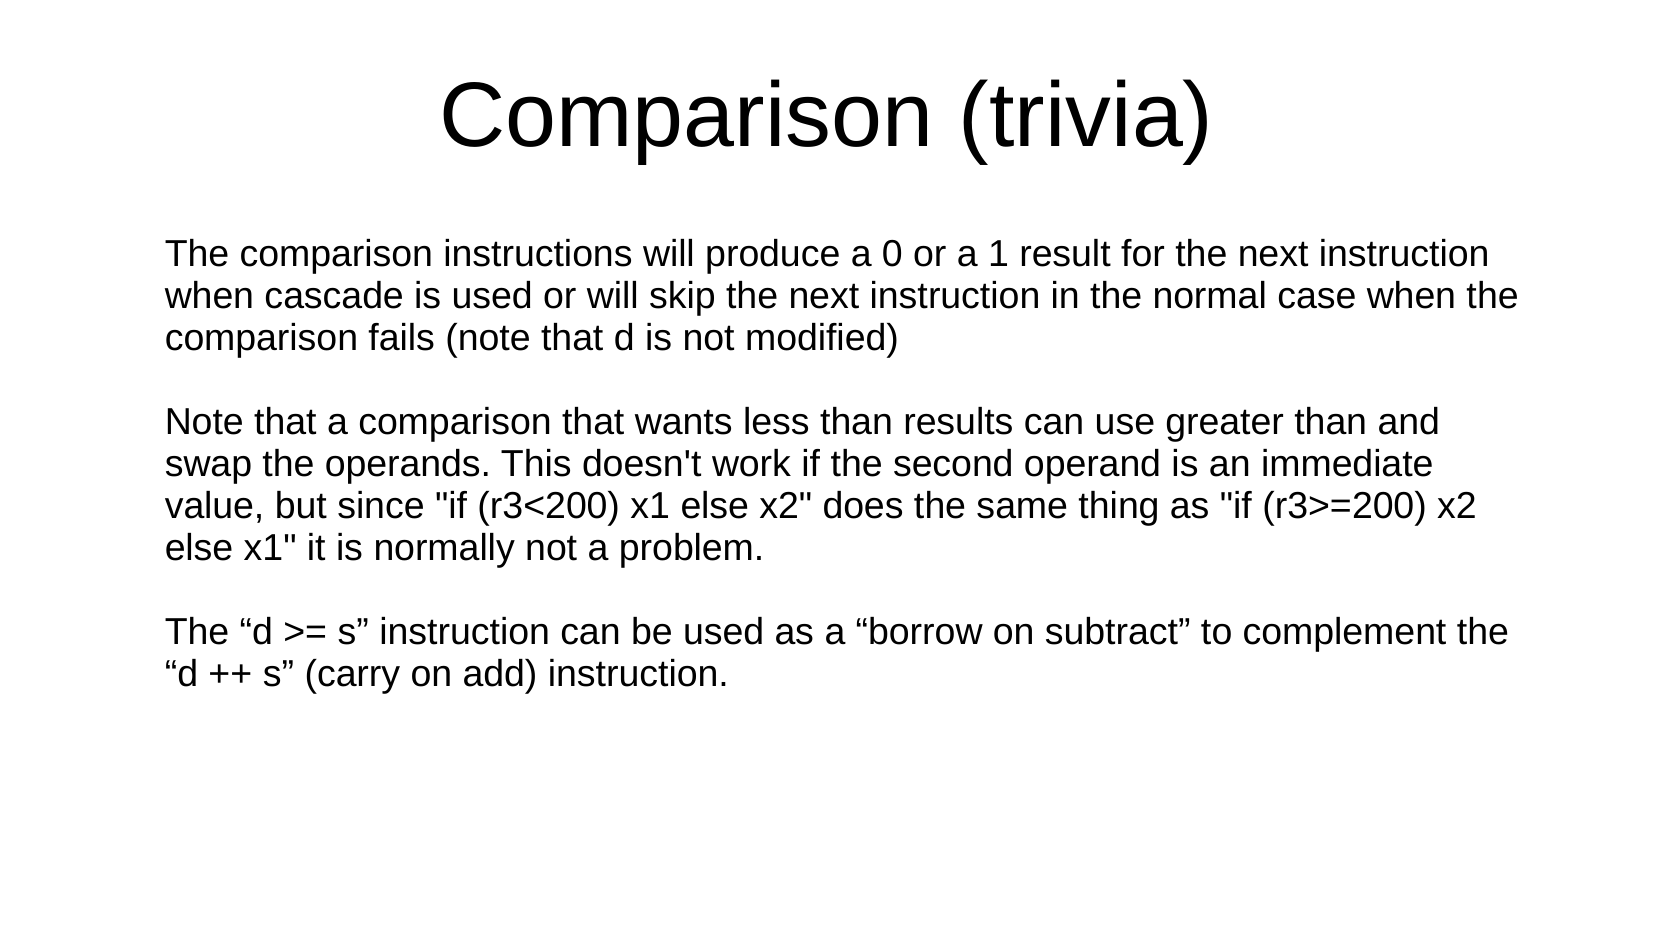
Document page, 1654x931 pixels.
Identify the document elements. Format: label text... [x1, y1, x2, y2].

title Comparison (trivia) [82, 37, 1571, 193]
text_box The comparison instructions will produce a 0 or a 1 result for the next instruction when cascade is used or will skip the next instruction in the normal case when the comparison fails (note that d is not modified) Note that a comparison that wants less than results can use greater than and swap the operands. This doesn't work if the second operand is an immediate value, but since "if (r3<200) x1 else x2" does the same thing as "if (r3>=200) x2 else x1" it is normally not a problem. The “d >= s” instruction can be used as a “borrow on subtract” to complement the “d ++ s” (carry on add) instruction. [150, 225, 1546, 702]
